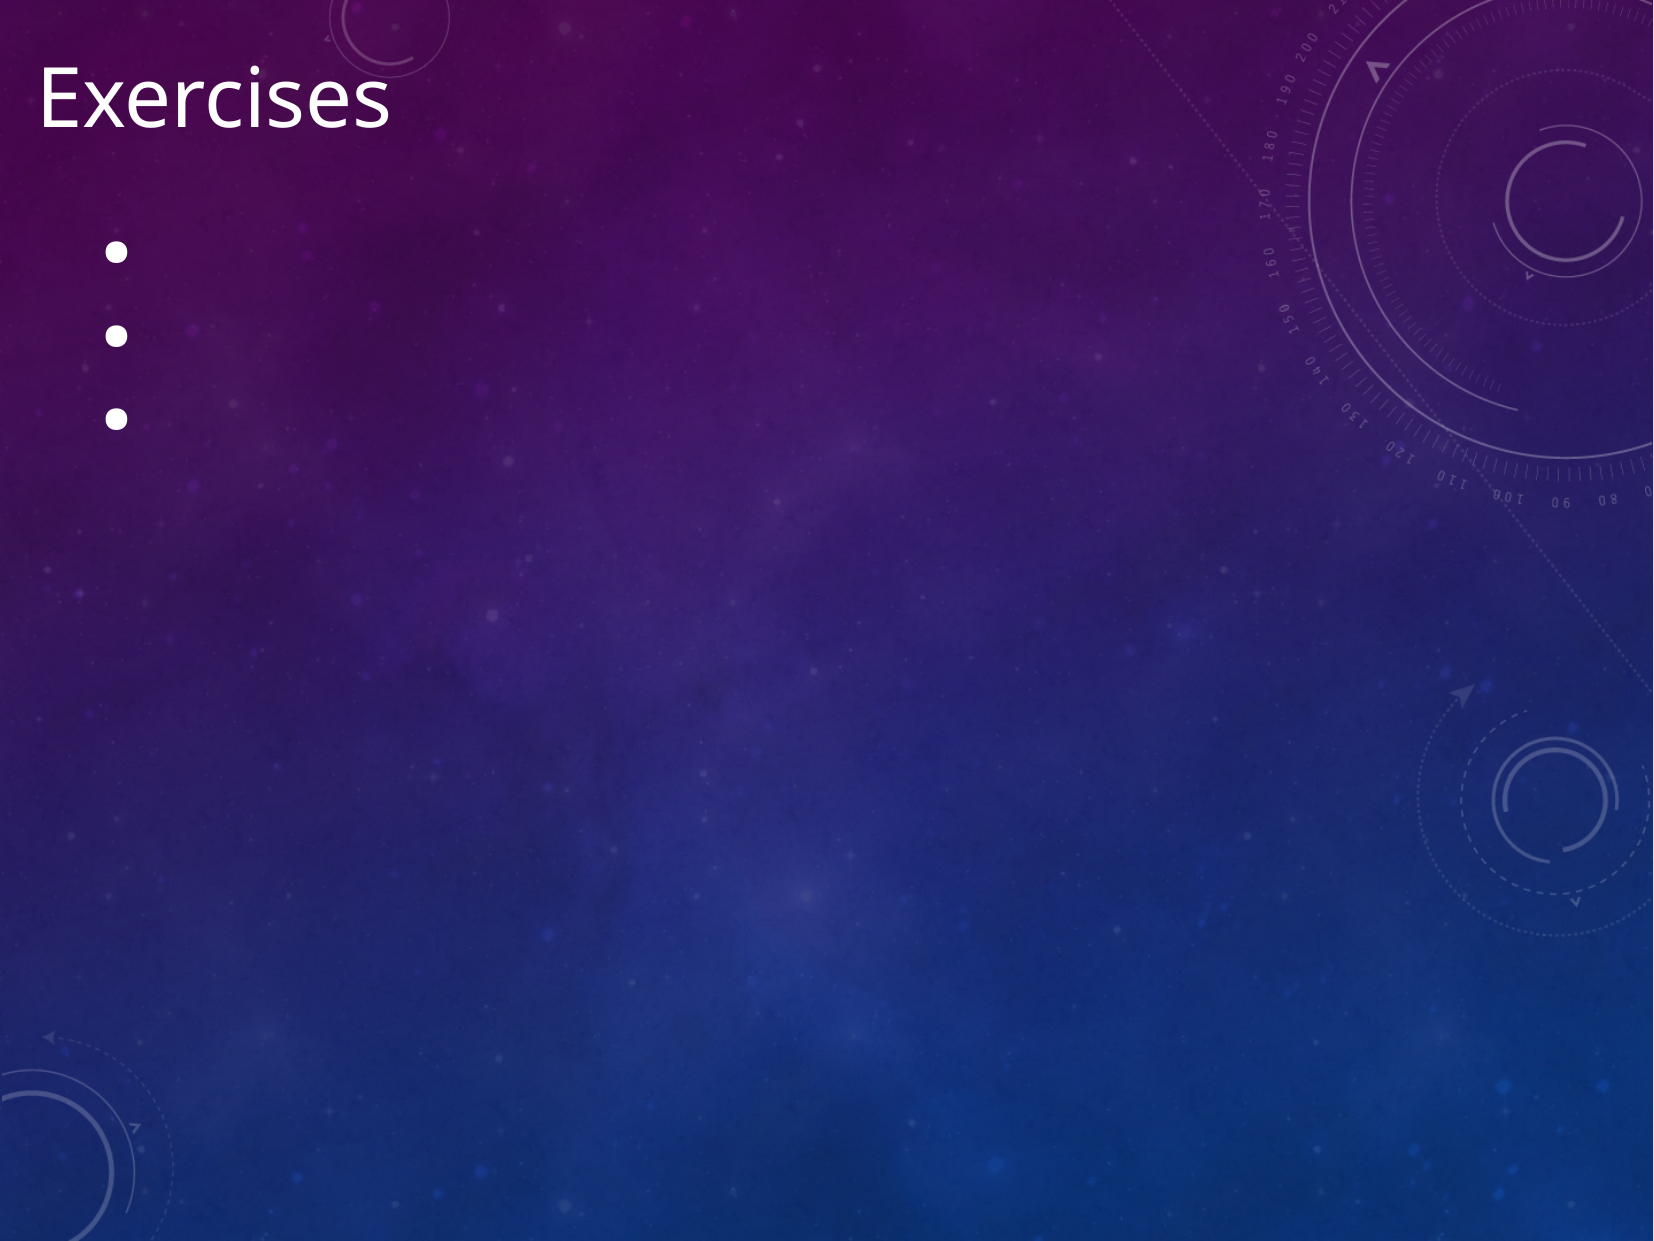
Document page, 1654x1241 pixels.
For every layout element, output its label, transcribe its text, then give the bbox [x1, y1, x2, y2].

text_box Exercises [19, 17, 1599, 174]
